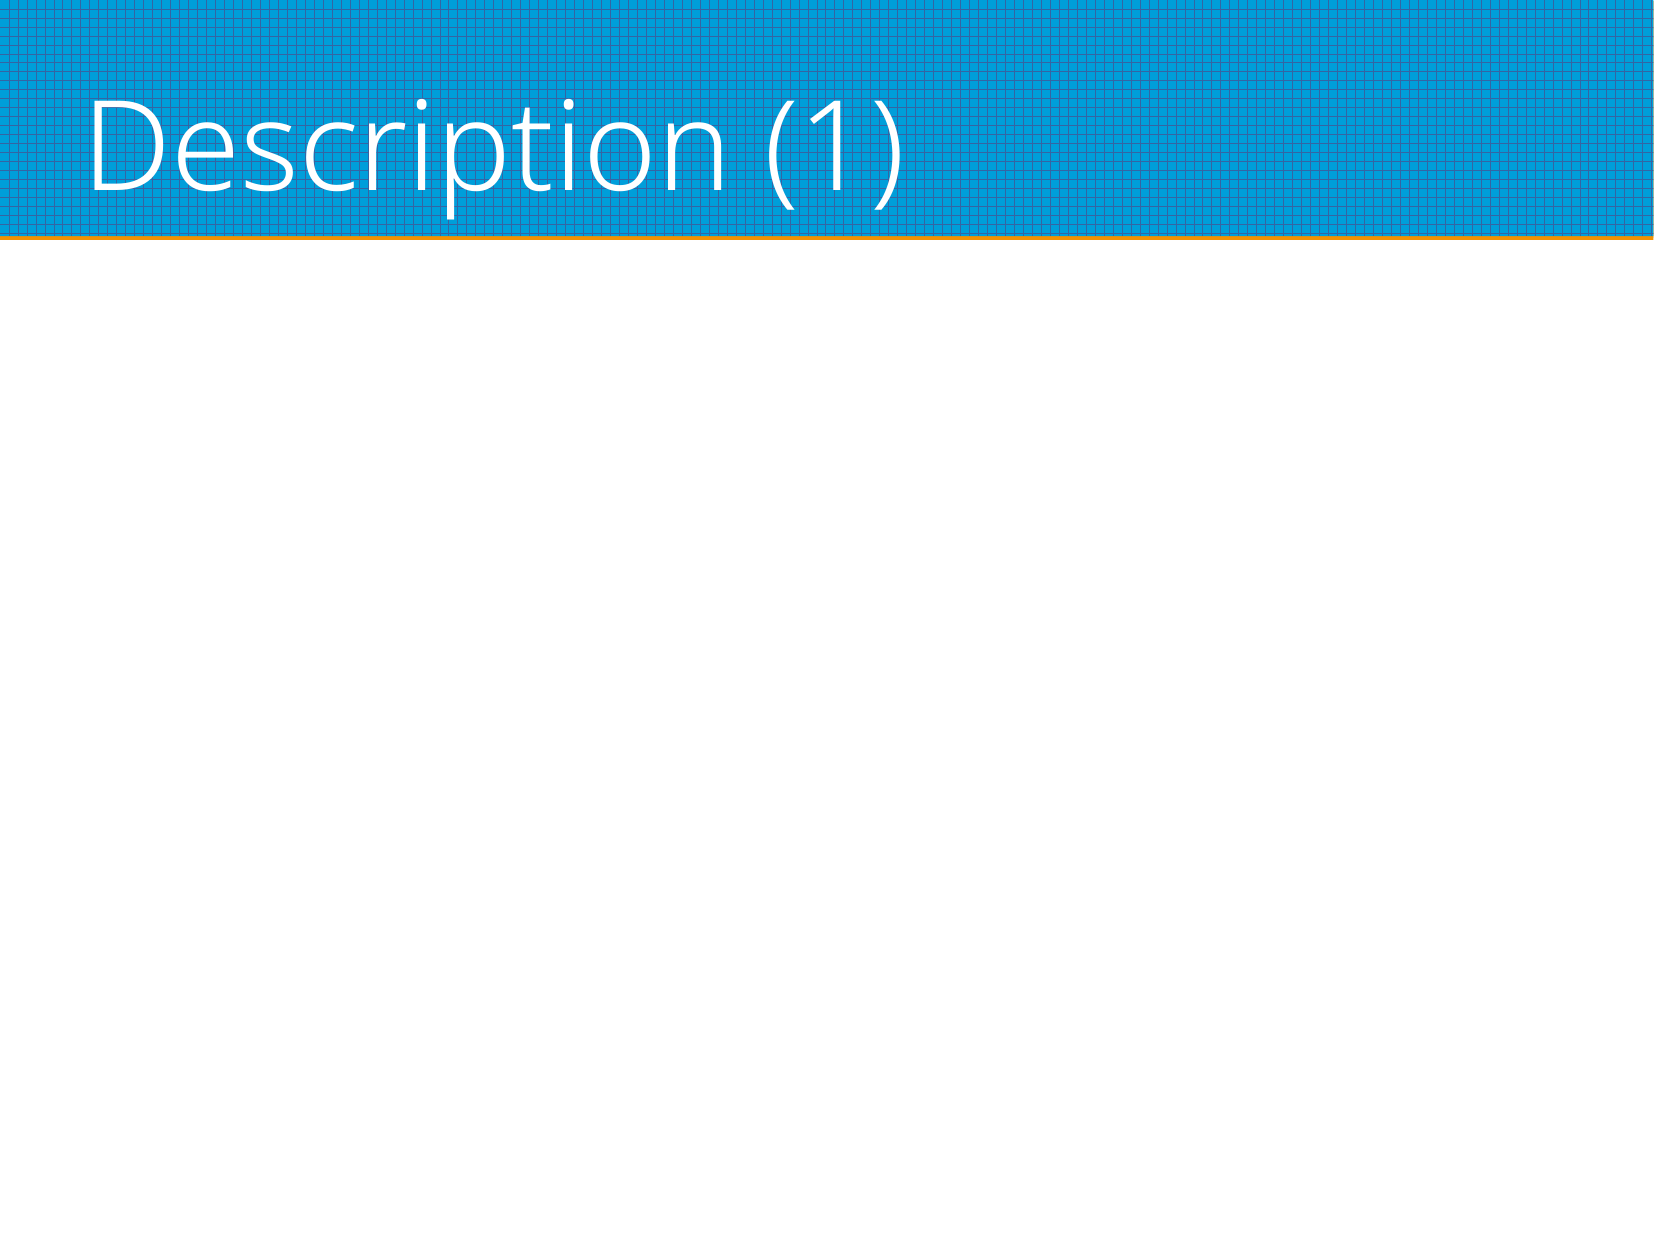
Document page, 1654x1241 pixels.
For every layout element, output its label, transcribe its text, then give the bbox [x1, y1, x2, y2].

title Description (1) [82, 19, 1571, 227]
